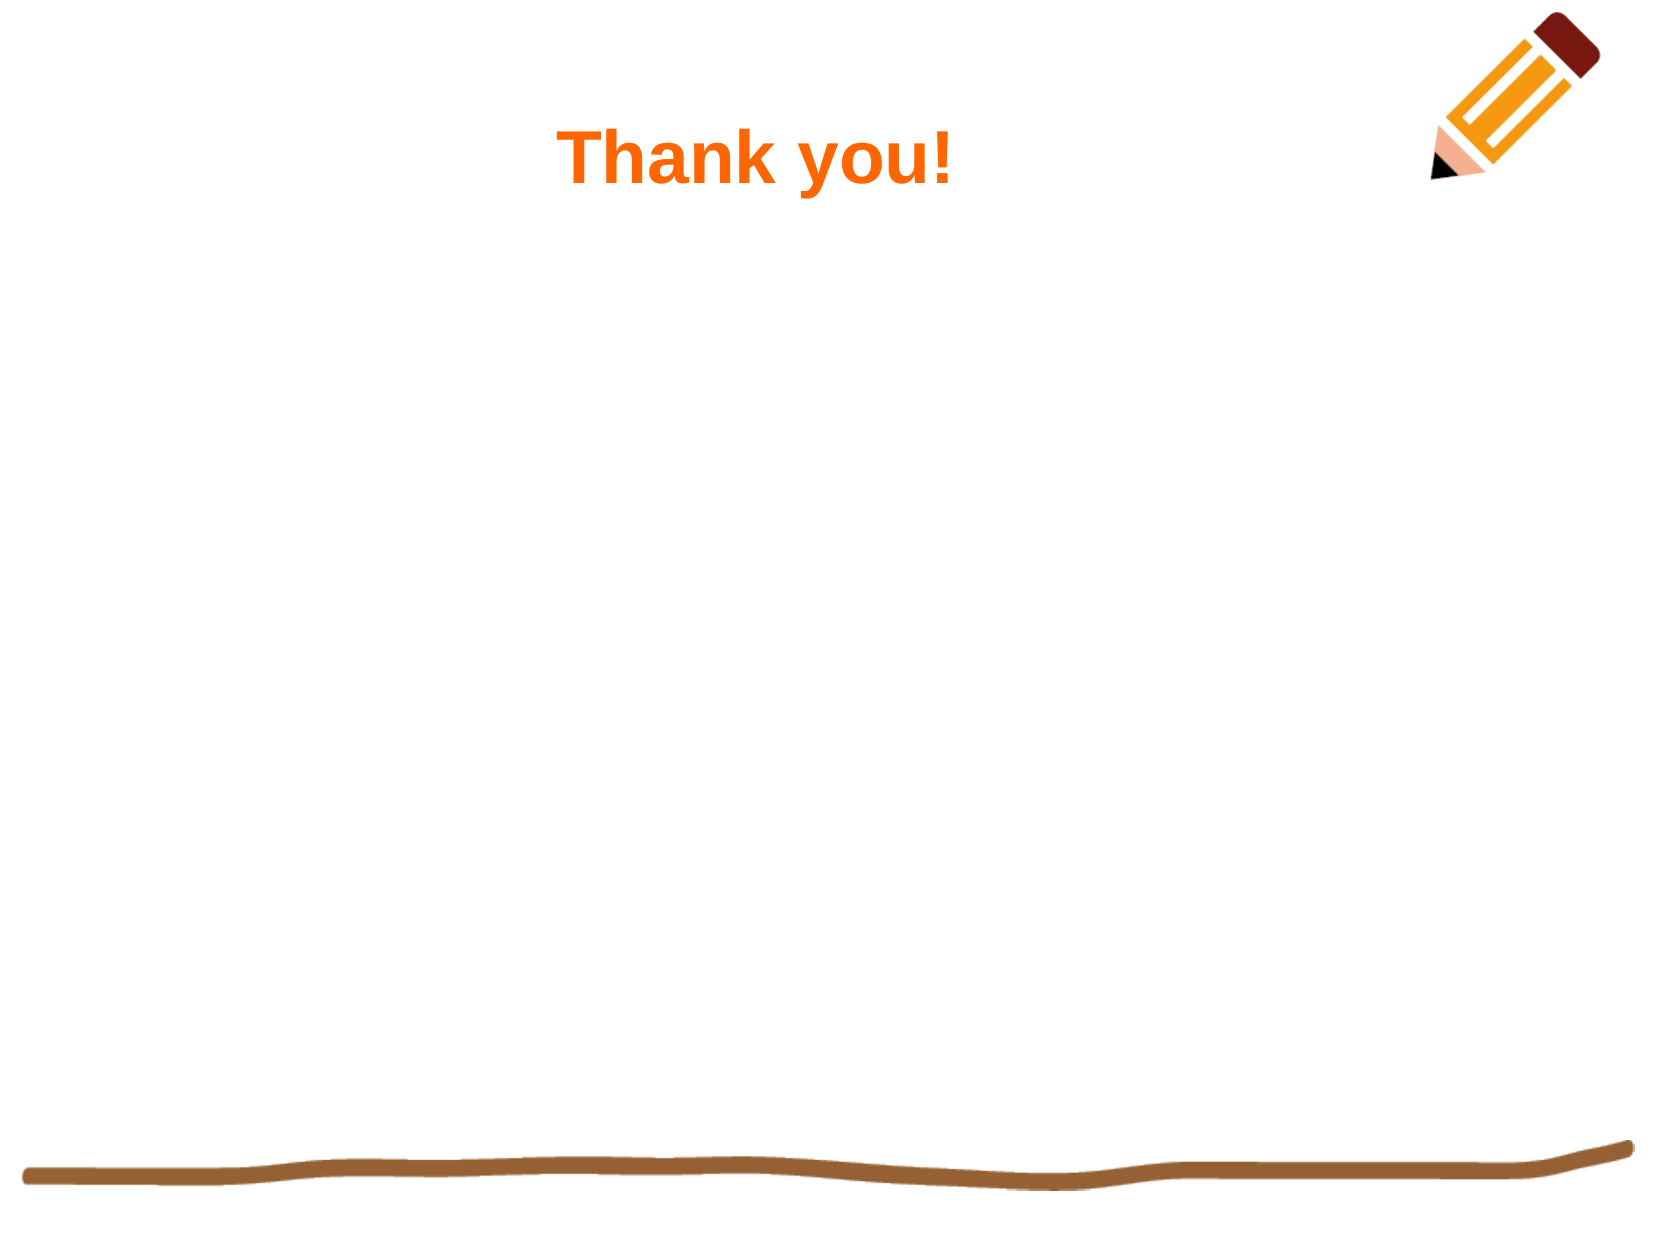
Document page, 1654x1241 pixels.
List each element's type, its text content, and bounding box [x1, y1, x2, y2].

title Thank you! [82, 96, 1430, 219]
picture [1430, 12, 1601, 181]
picture [22, 1140, 1635, 1191]
